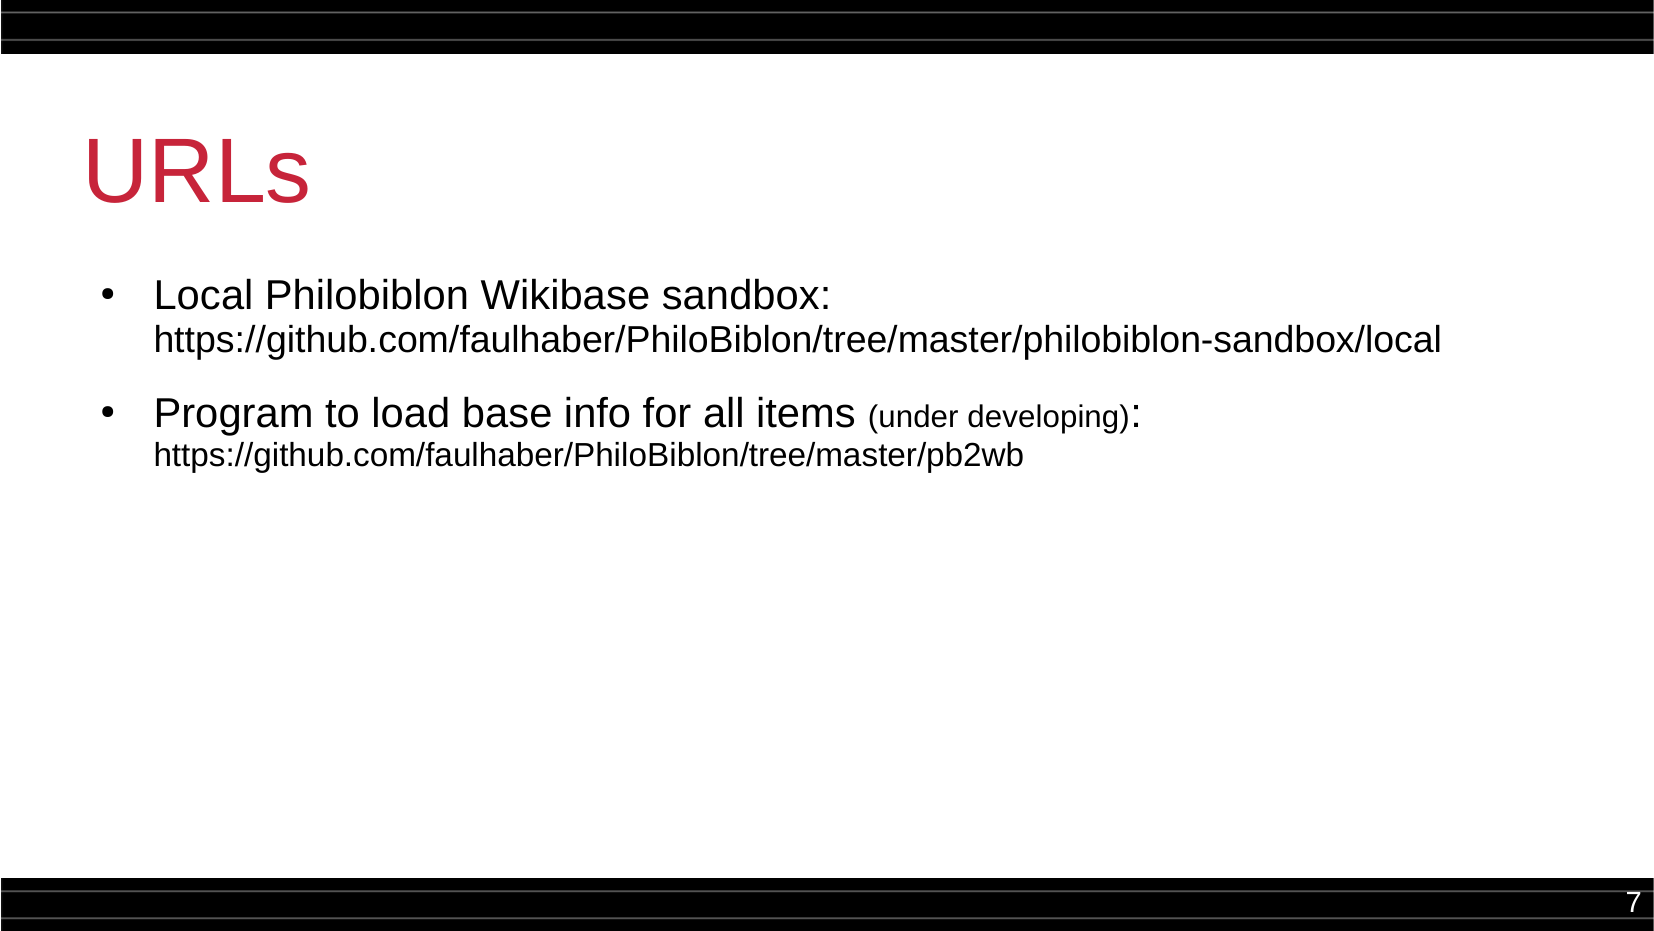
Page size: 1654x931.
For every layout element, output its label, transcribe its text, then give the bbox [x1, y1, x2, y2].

title URLs [82, 92, 1571, 249]
list Local Philobiblon Wikibase sandbox: https://github.com/faulhaber/PhiloBiblon/tree/master/philobiblon-sandbox/local Program to load base info for all items (under developing): https://github.com/faulhaber/PhiloBiblon/tree/master/pb2wb [82, 271, 1571, 851]
picture [1, 0, 1654, 54]
picture [1, 878, 1654, 931]
